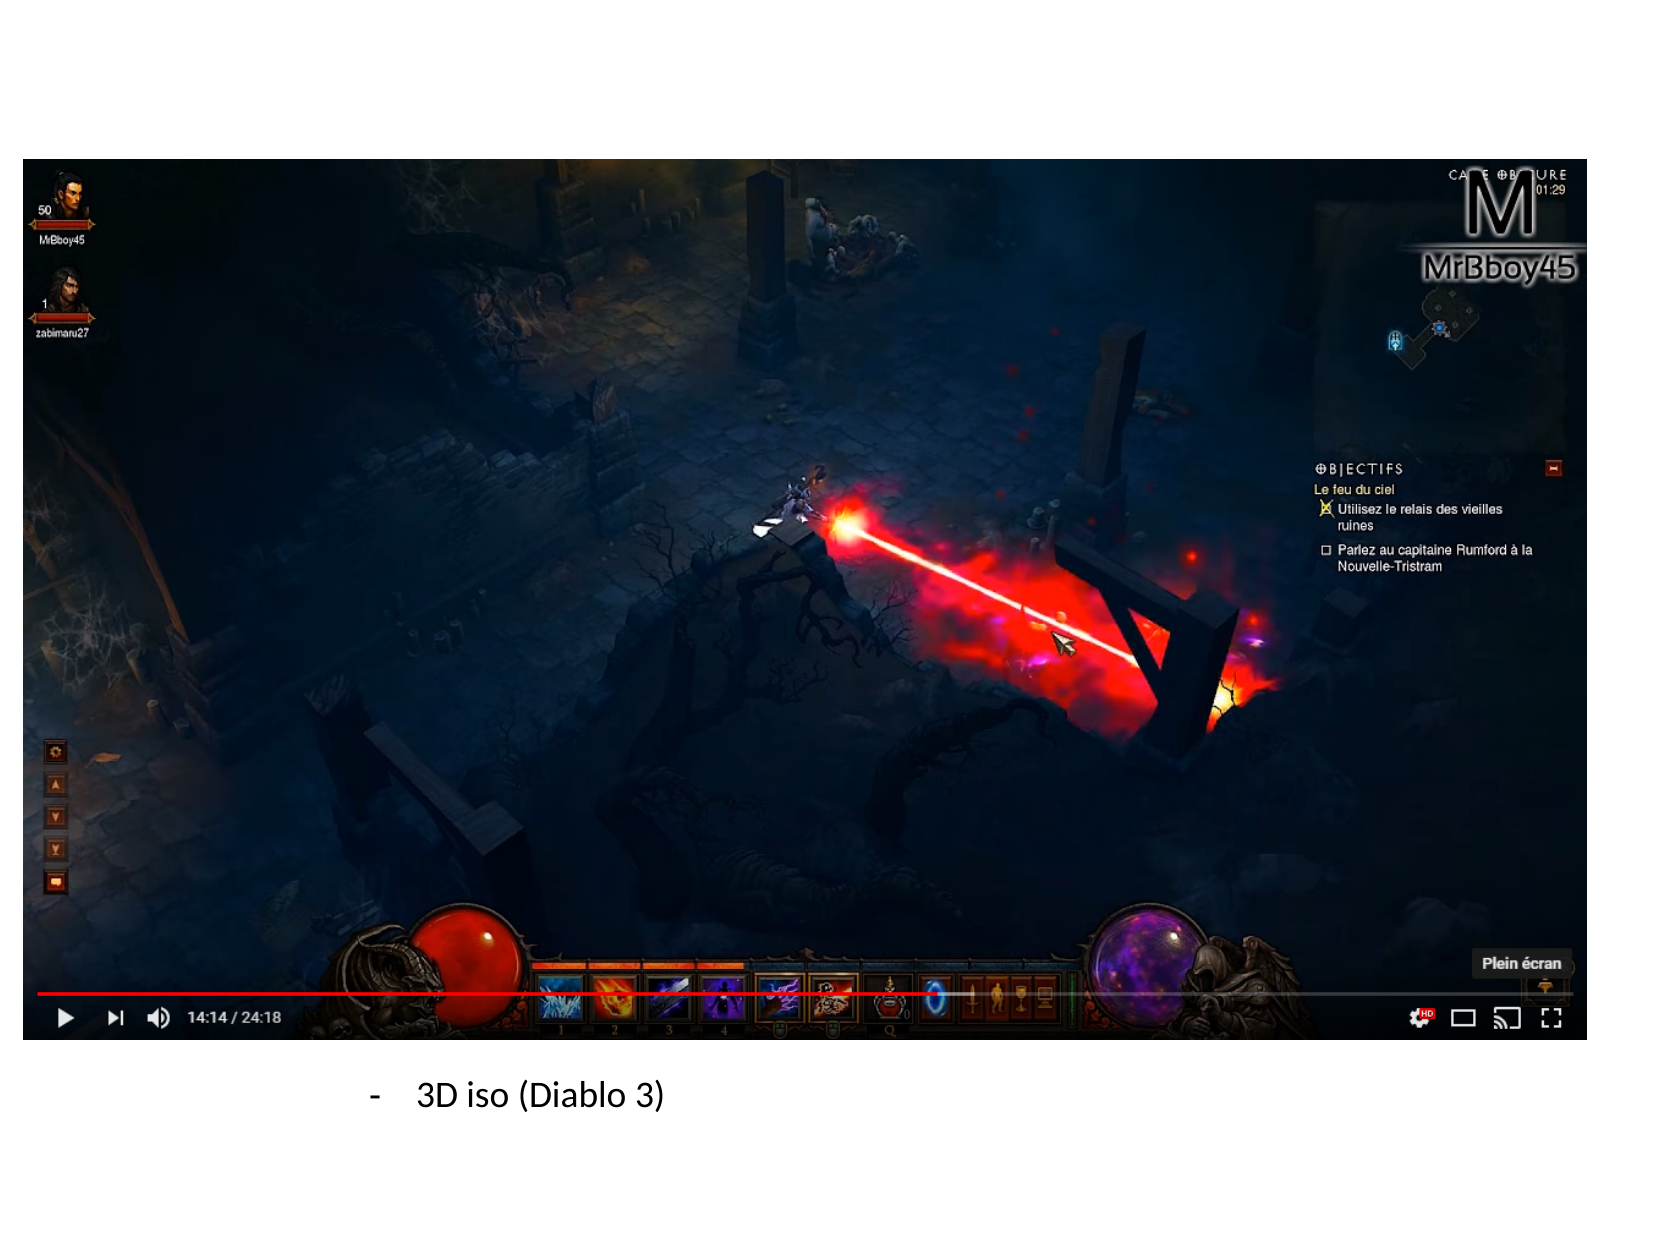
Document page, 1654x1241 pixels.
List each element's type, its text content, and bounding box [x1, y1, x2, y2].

text_box 3D iso (Diablo 3) [354, 1062, 1418, 1124]
picture [23, 159, 1587, 1040]
